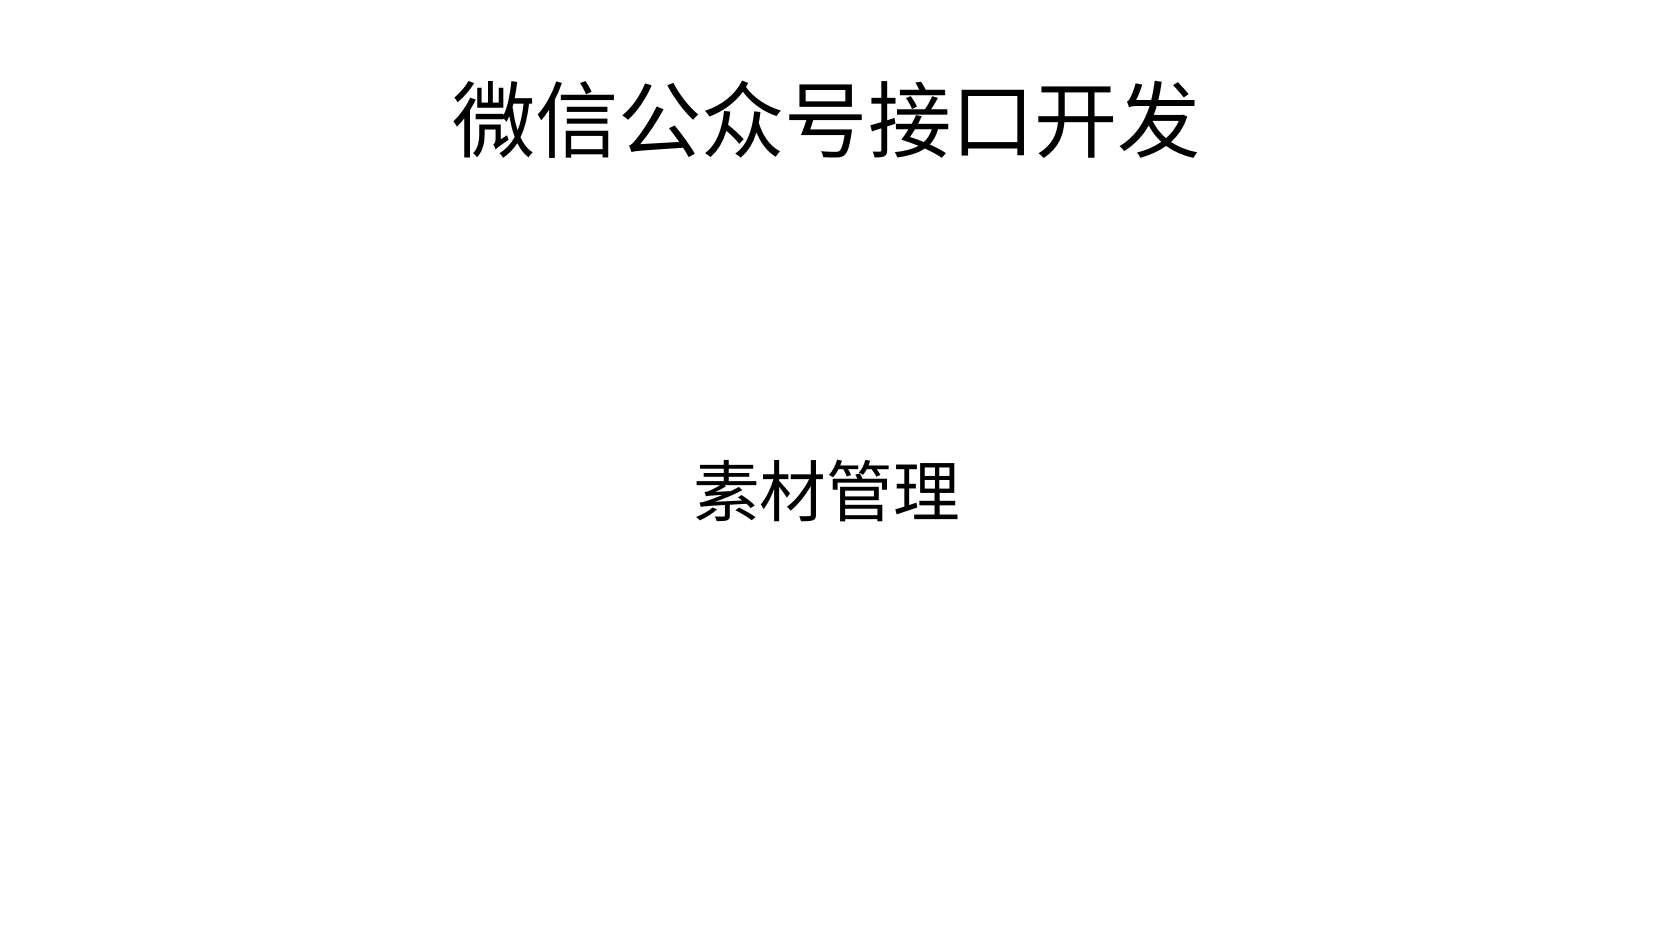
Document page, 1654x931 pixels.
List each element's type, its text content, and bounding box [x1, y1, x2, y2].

title 微信公众号接口开发 [82, 37, 1571, 193]
subtitle 素材管理 [82, 217, 1571, 758]
